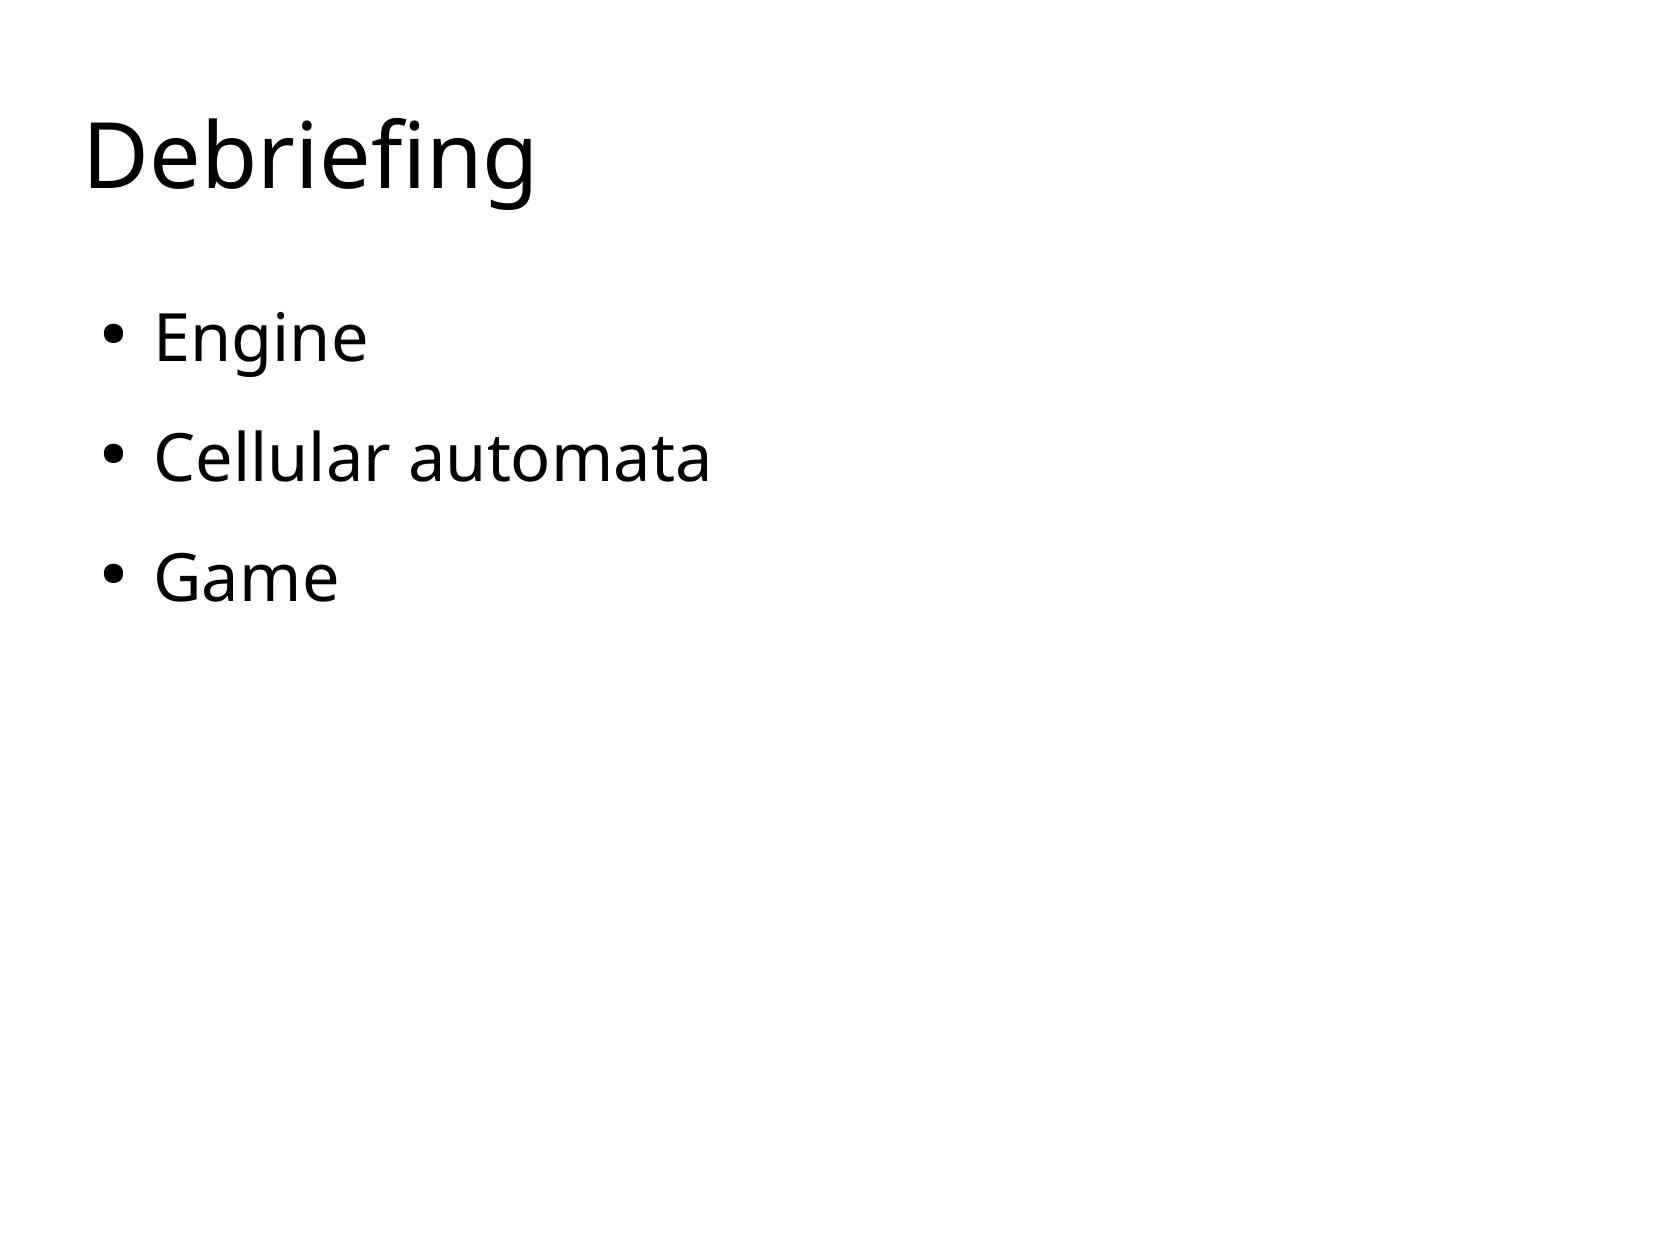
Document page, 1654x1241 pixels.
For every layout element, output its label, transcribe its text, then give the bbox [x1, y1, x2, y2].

list Engine Cellular automata Game [82, 290, 1571, 1010]
title Debriefing [82, 49, 1571, 257]
